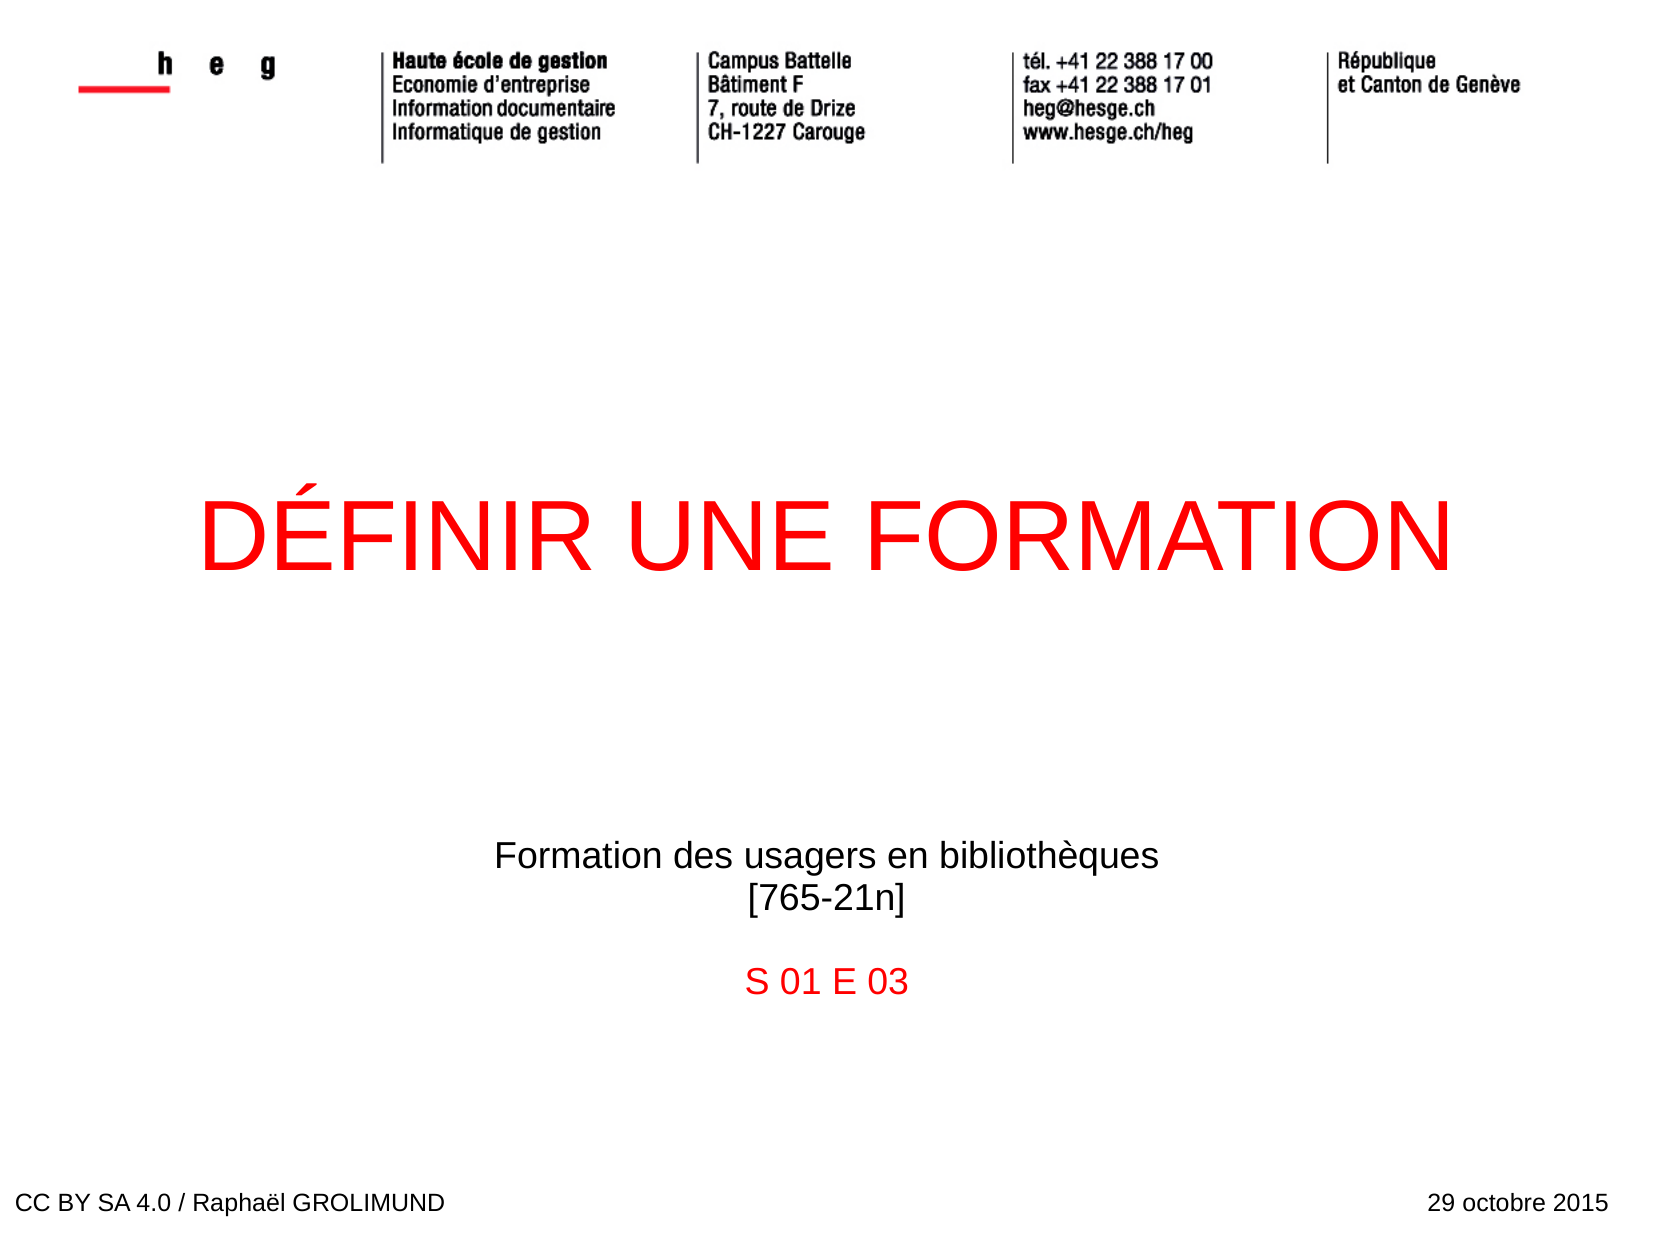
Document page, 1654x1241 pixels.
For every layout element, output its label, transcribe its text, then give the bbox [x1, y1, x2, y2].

text_box Formation des usagers en bibliothèques [765-21n] S 01 E 03 [354, 826, 1300, 1010]
text_box DÉFINIR UNE FORMATION [147, 416, 1506, 655]
picture [0, 0, 1654, 208]
text_box CC BY SA 4.0 / Raphaël GROLIMUND 29 octobre 2015 [0, 1181, 1654, 1224]
